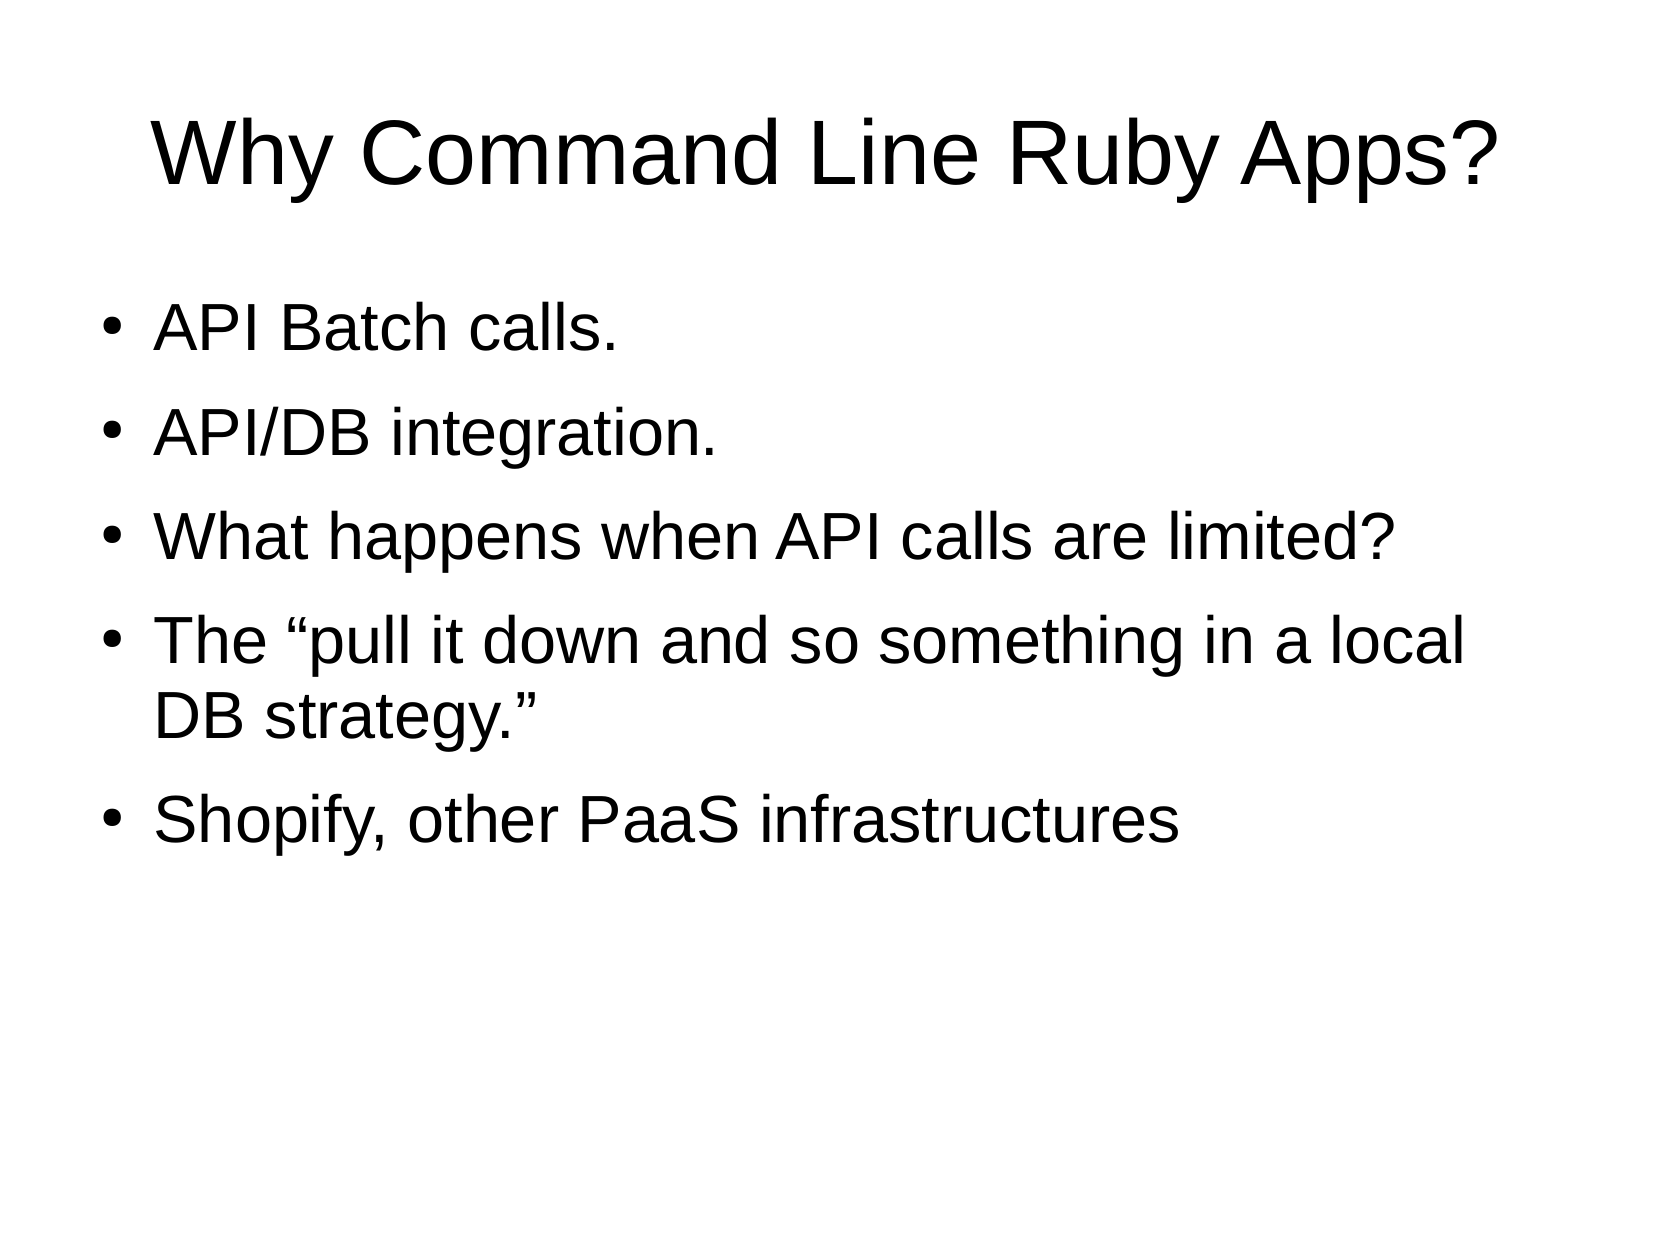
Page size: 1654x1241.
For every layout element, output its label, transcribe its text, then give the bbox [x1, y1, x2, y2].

title Why Command Line Ruby Apps? [82, 49, 1571, 257]
list API Batch calls. API/DB integration. What happens when API calls are limited? The “pull it down and so something in a local DB strategy.” Shopify, other PaaS infrastructures [82, 290, 1571, 1010]
